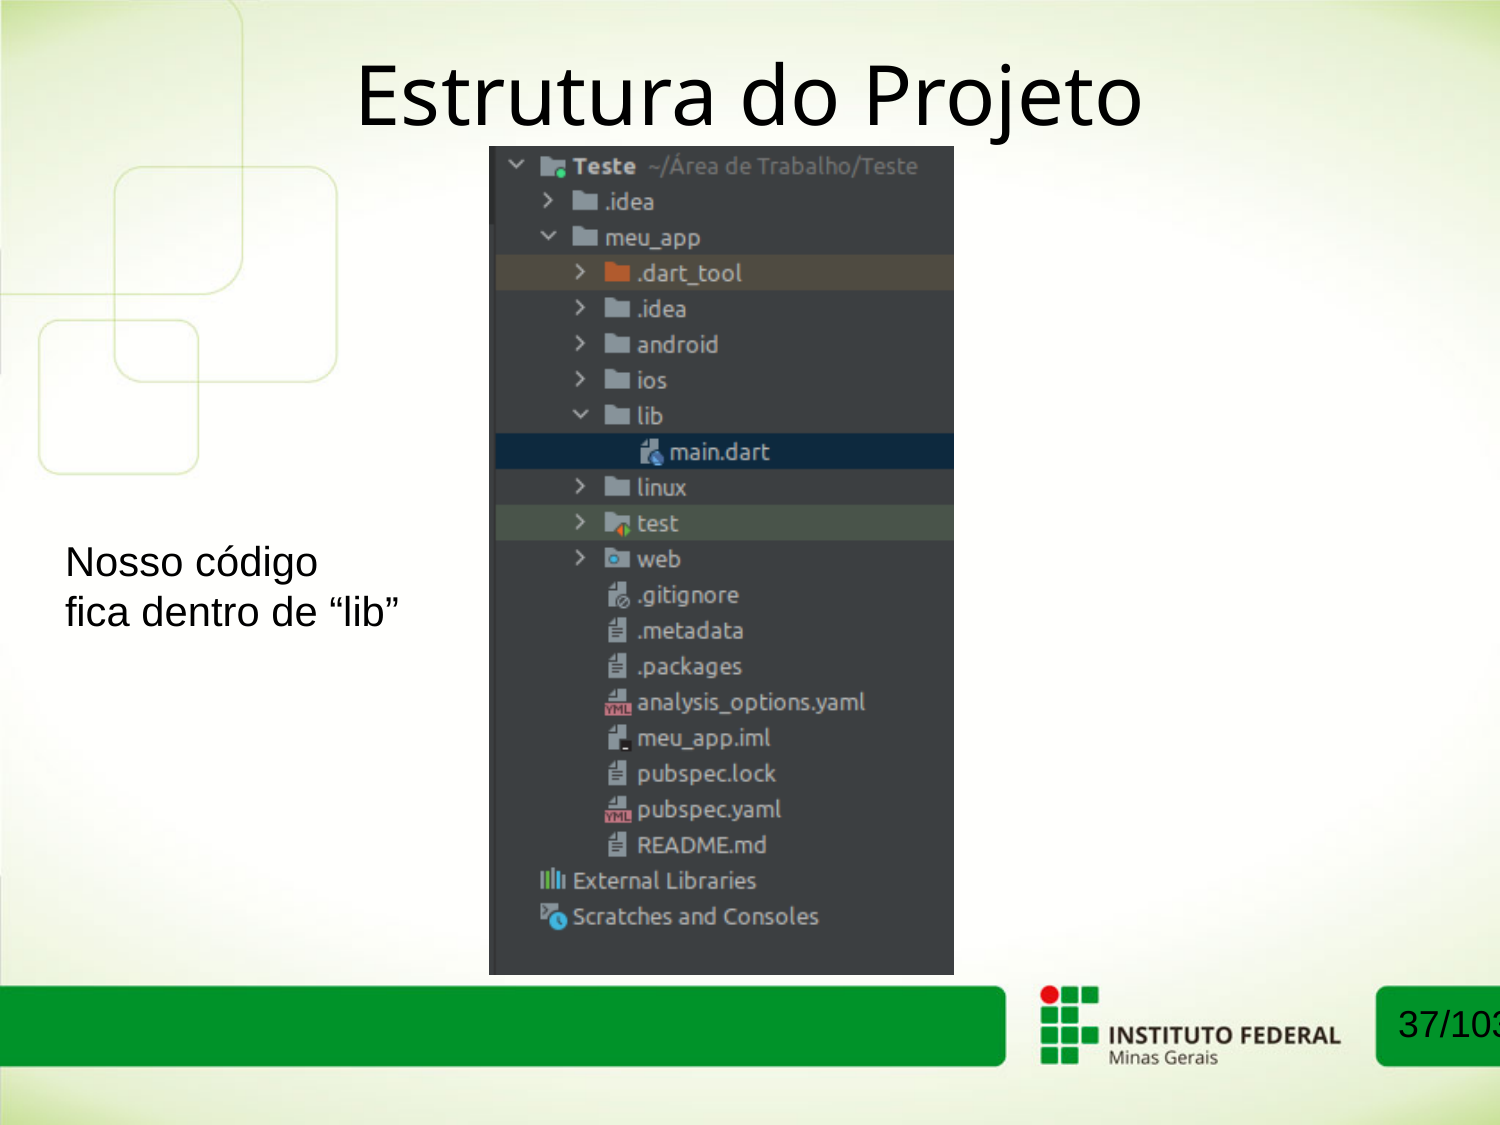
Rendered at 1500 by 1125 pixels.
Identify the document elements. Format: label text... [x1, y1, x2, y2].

text_box Nosso código fica dentro de “lib” [64, 513, 420, 656]
picture [0, 0, 1500, 1125]
text_box Estrutura do Projeto [74, 30, 1425, 155]
